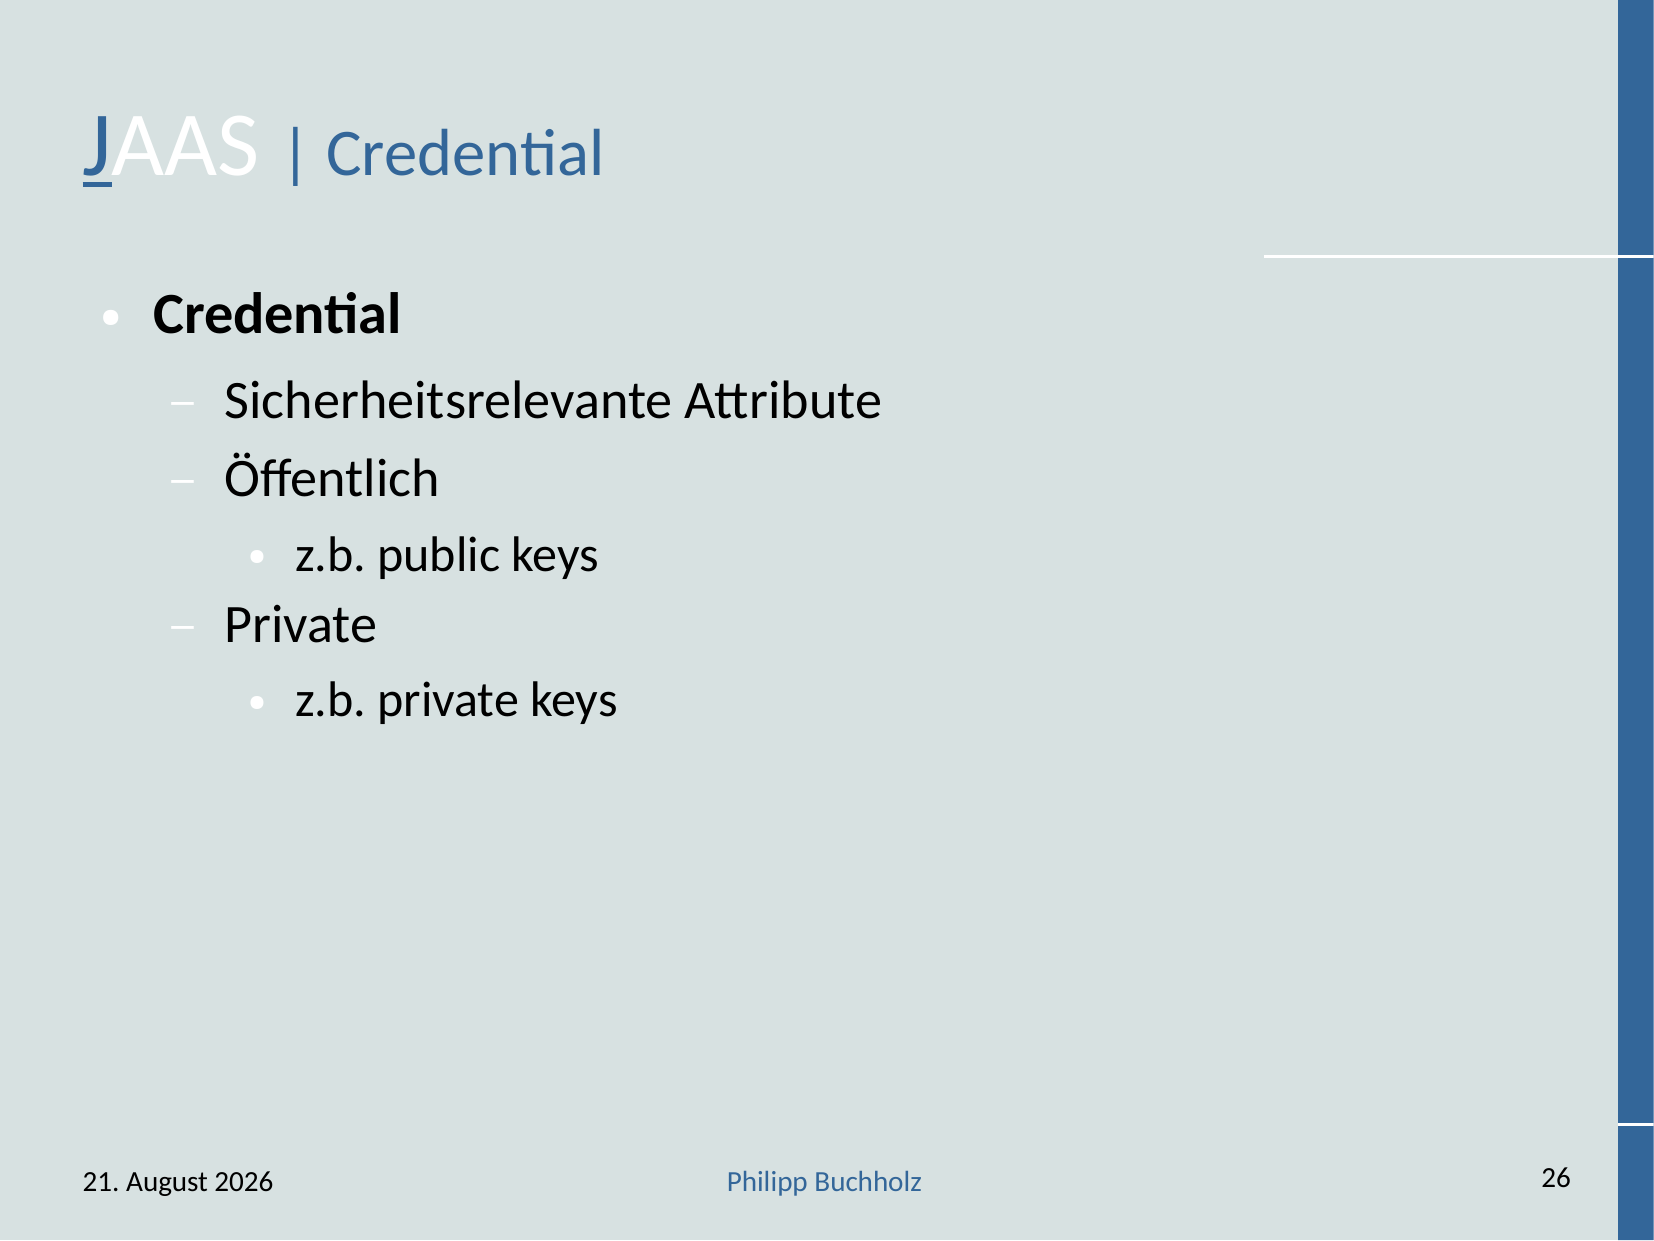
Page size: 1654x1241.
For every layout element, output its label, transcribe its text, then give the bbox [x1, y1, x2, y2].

list Credential Sicherheitsrelevante Attribute Öffentlich z.b. public keys Private z.b. private keys [82, 290, 1571, 1109]
title JAAS | Credential [82, 40, 1571, 266]
